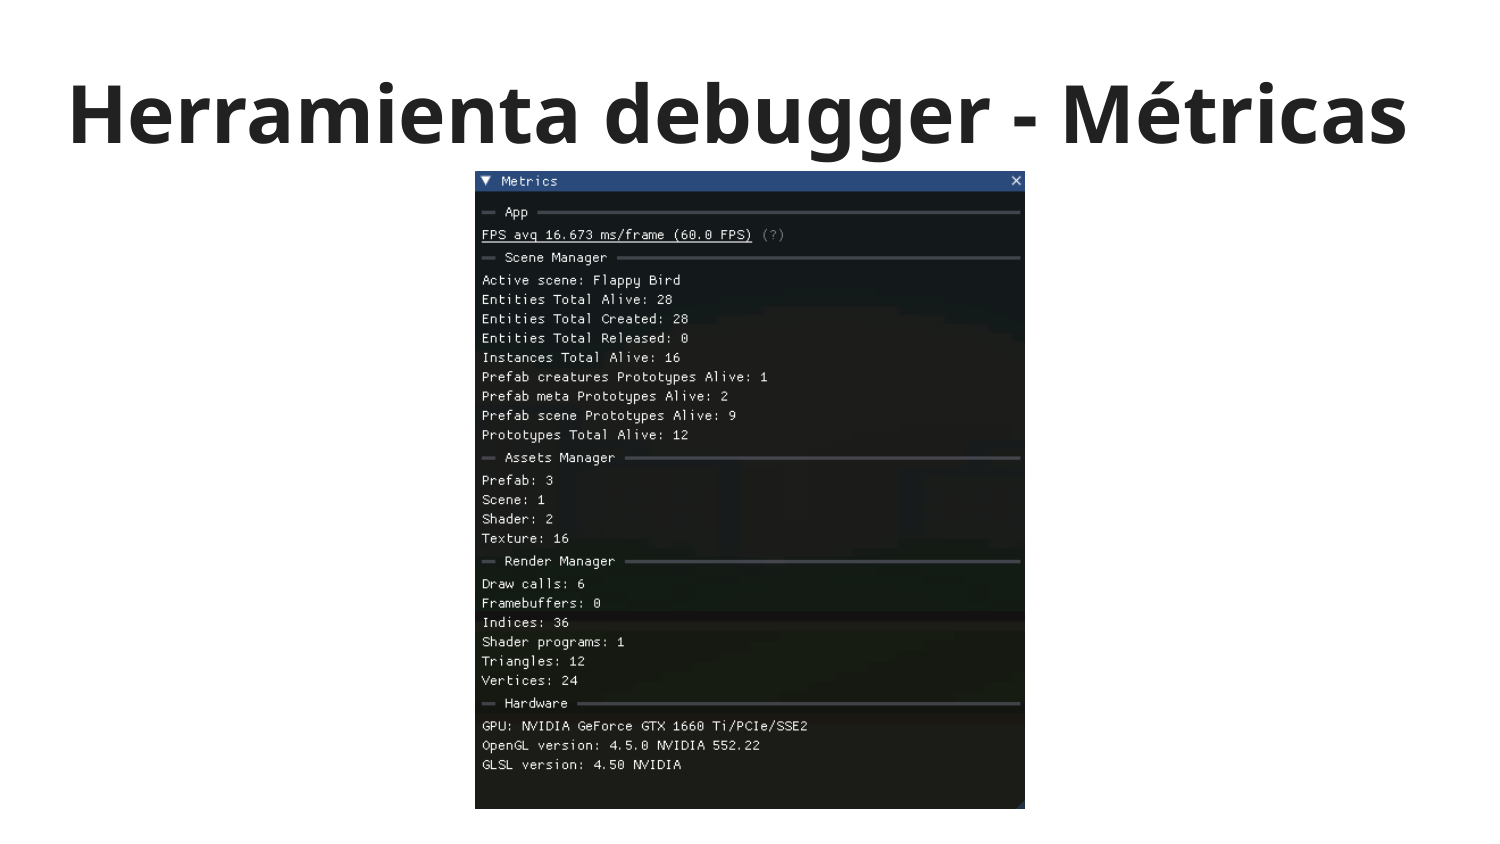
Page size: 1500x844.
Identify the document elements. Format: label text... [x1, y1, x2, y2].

title Herramienta debugger - Métricas [51, 48, 1449, 180]
picture [475, 171, 1025, 809]
